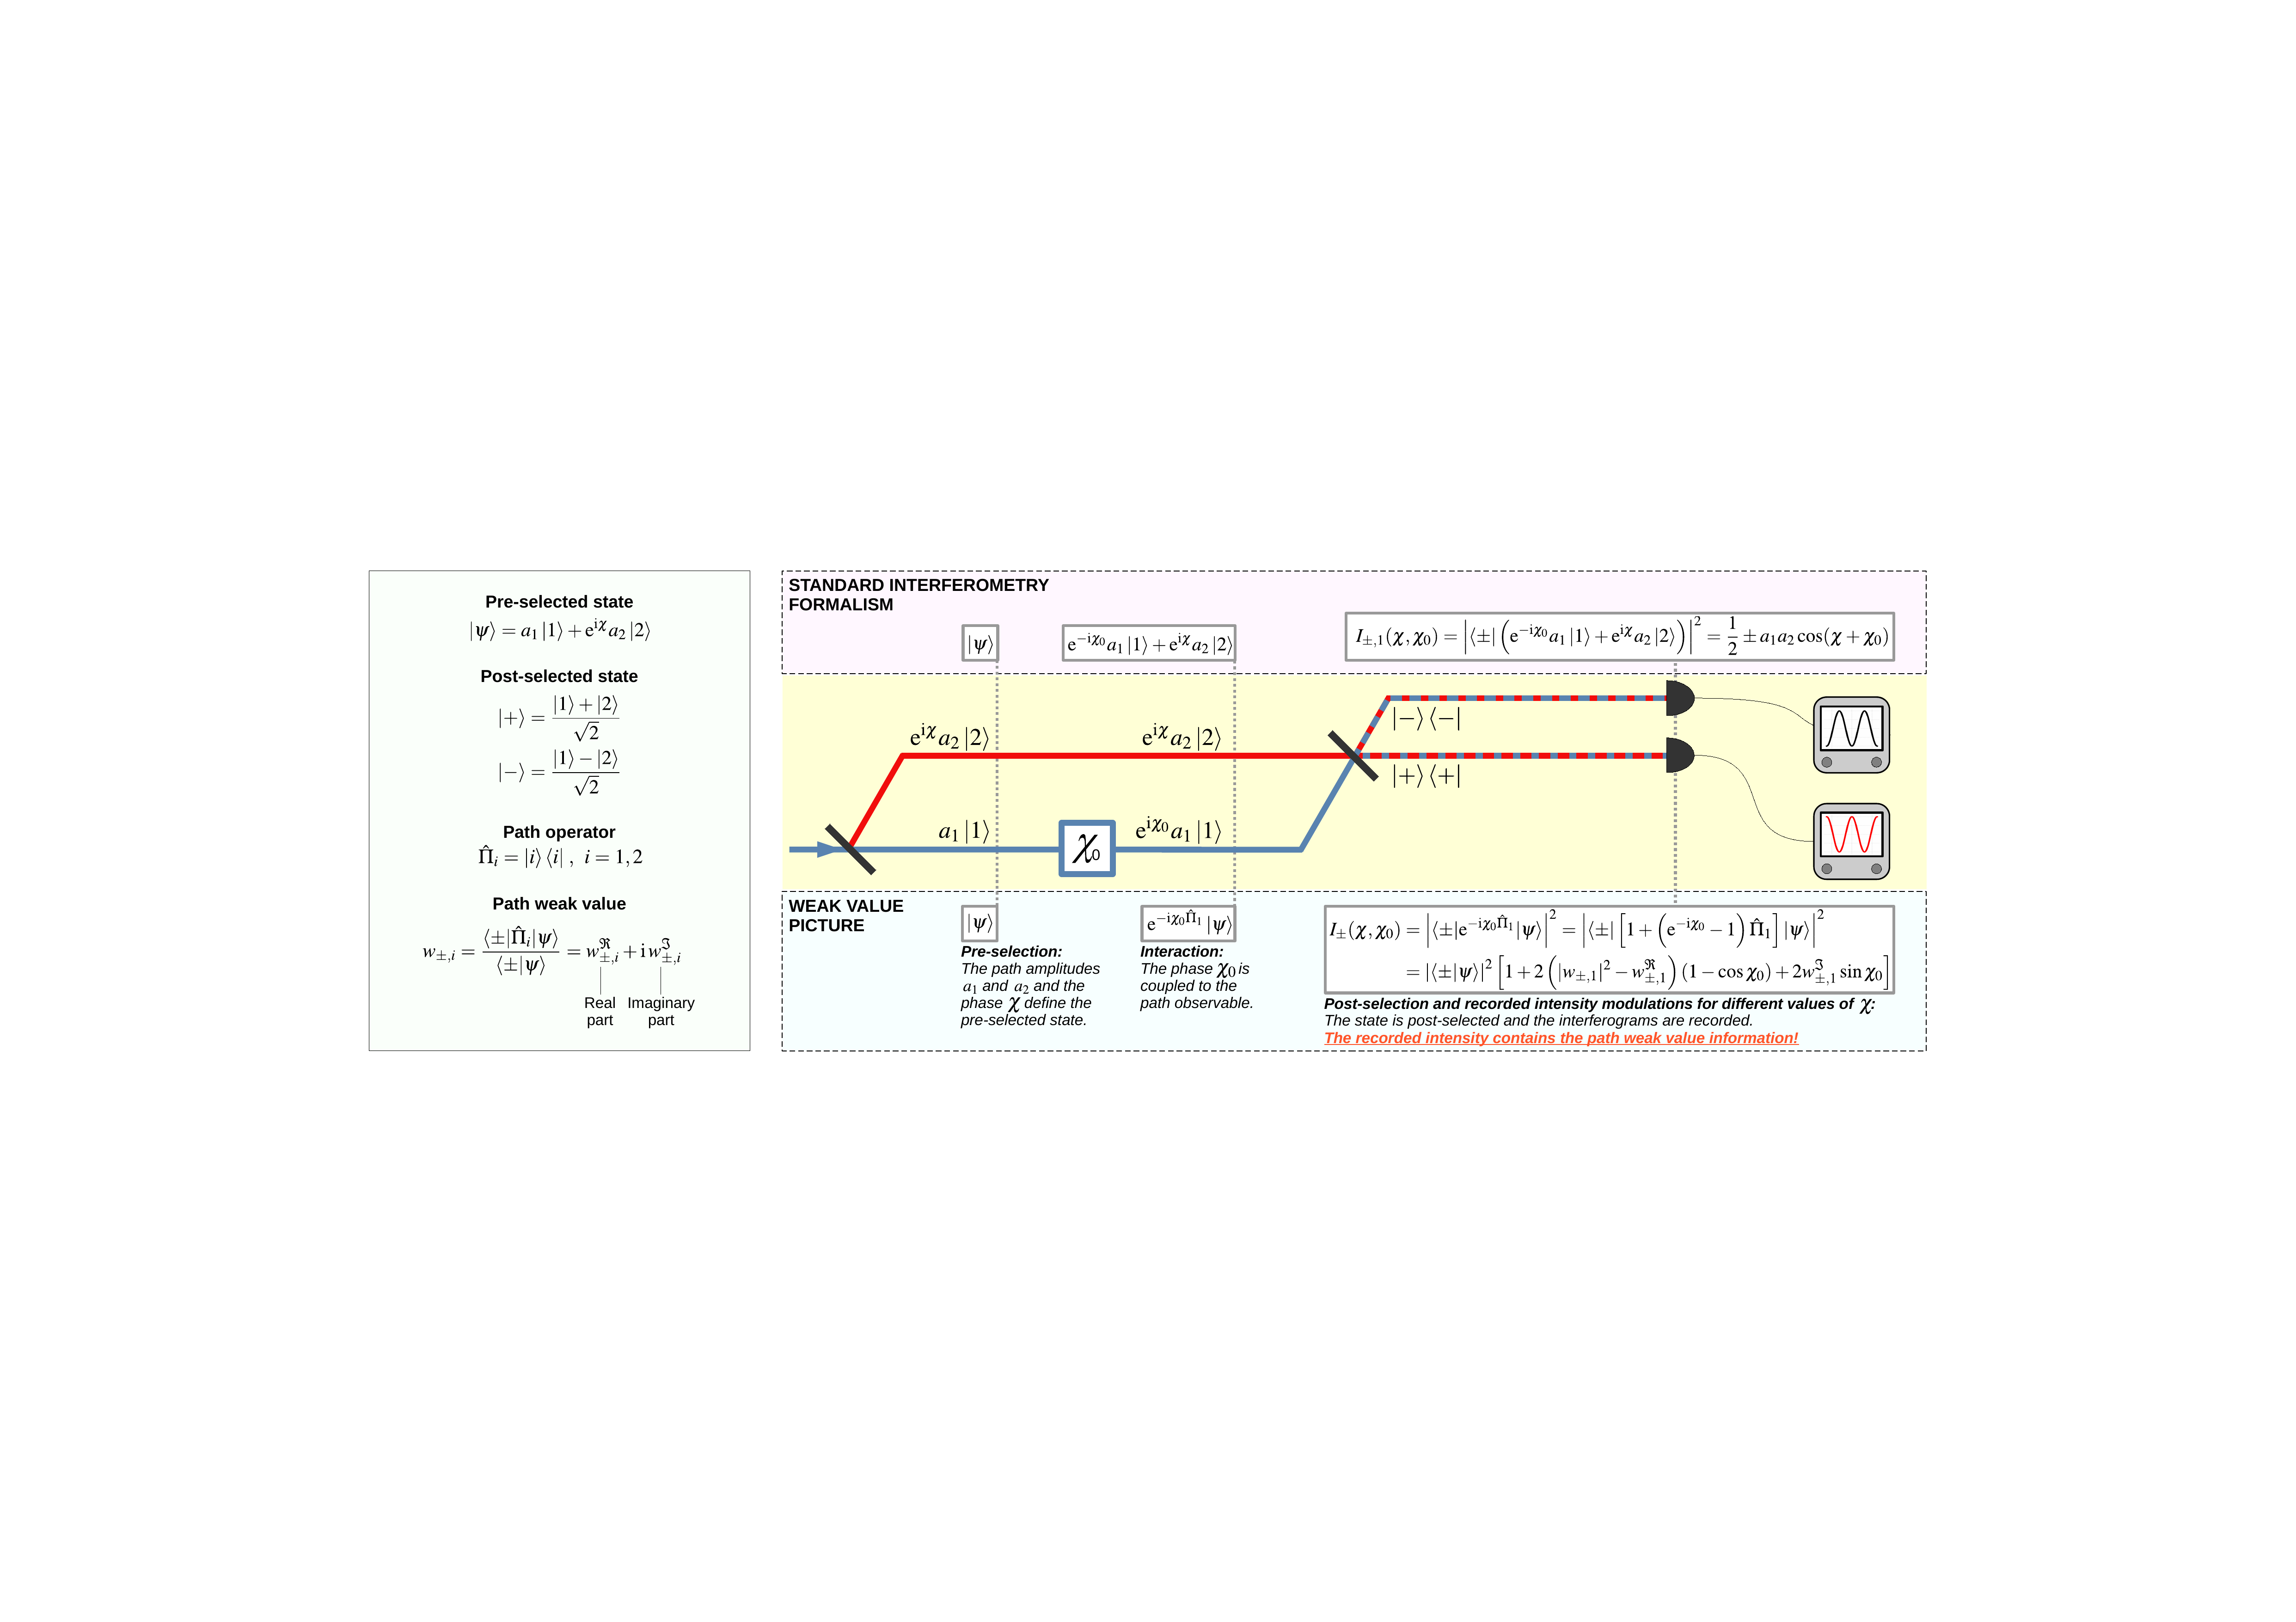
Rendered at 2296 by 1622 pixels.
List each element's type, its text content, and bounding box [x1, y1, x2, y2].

text_box WEAK VALUE PICTURE [782, 892, 911, 939]
picture [476, 839, 643, 873]
text_box Post-selected state [473, 663, 645, 691]
picture [417, 919, 689, 982]
picture [1215, 961, 1238, 982]
picture [465, 616, 654, 643]
text_box [782, 891, 1927, 1051]
picture [1352, 616, 1891, 657]
text_box STANDARD INTERFEROMETRY FORMALISM [782, 571, 1061, 619]
text_box Pre-selected state [478, 589, 641, 615]
picture [958, 976, 979, 999]
picture [907, 720, 992, 753]
picture [963, 630, 997, 656]
picture [1145, 908, 1234, 938]
picture [1139, 720, 1224, 753]
picture [1822, 813, 1882, 855]
text_box Path operator [496, 819, 623, 845]
picture [1388, 761, 1462, 792]
text_box 0 [1085, 842, 1116, 876]
text_box Pre-selection: The path amplitudes and and the phase define the pre-selected state. [954, 940, 1112, 1032]
picture [937, 813, 993, 846]
picture [1002, 976, 1034, 1016]
picture [1388, 705, 1462, 733]
picture [1322, 905, 1891, 995]
picture [1854, 994, 1875, 1018]
picture [1133, 807, 1223, 848]
text_box Path weak value [485, 891, 633, 917]
text_box [782, 676, 1927, 890]
text_box [782, 571, 1927, 674]
picture [1822, 707, 1882, 750]
picture [494, 691, 625, 799]
text_box Post-selection and recorded intensity modulations for different values of : The state is post-selected and the interferograms are recorded. The recorded intensity contains the path weak value information! [1317, 991, 1884, 1050]
text_box Interaction: The phase is coupled to the path observable. [1133, 940, 1294, 1015]
picture [963, 908, 996, 935]
text_box [369, 571, 750, 1051]
picture [1063, 631, 1236, 659]
text_box Imaginary part [620, 990, 702, 1032]
text_box Real part [577, 990, 620, 1032]
